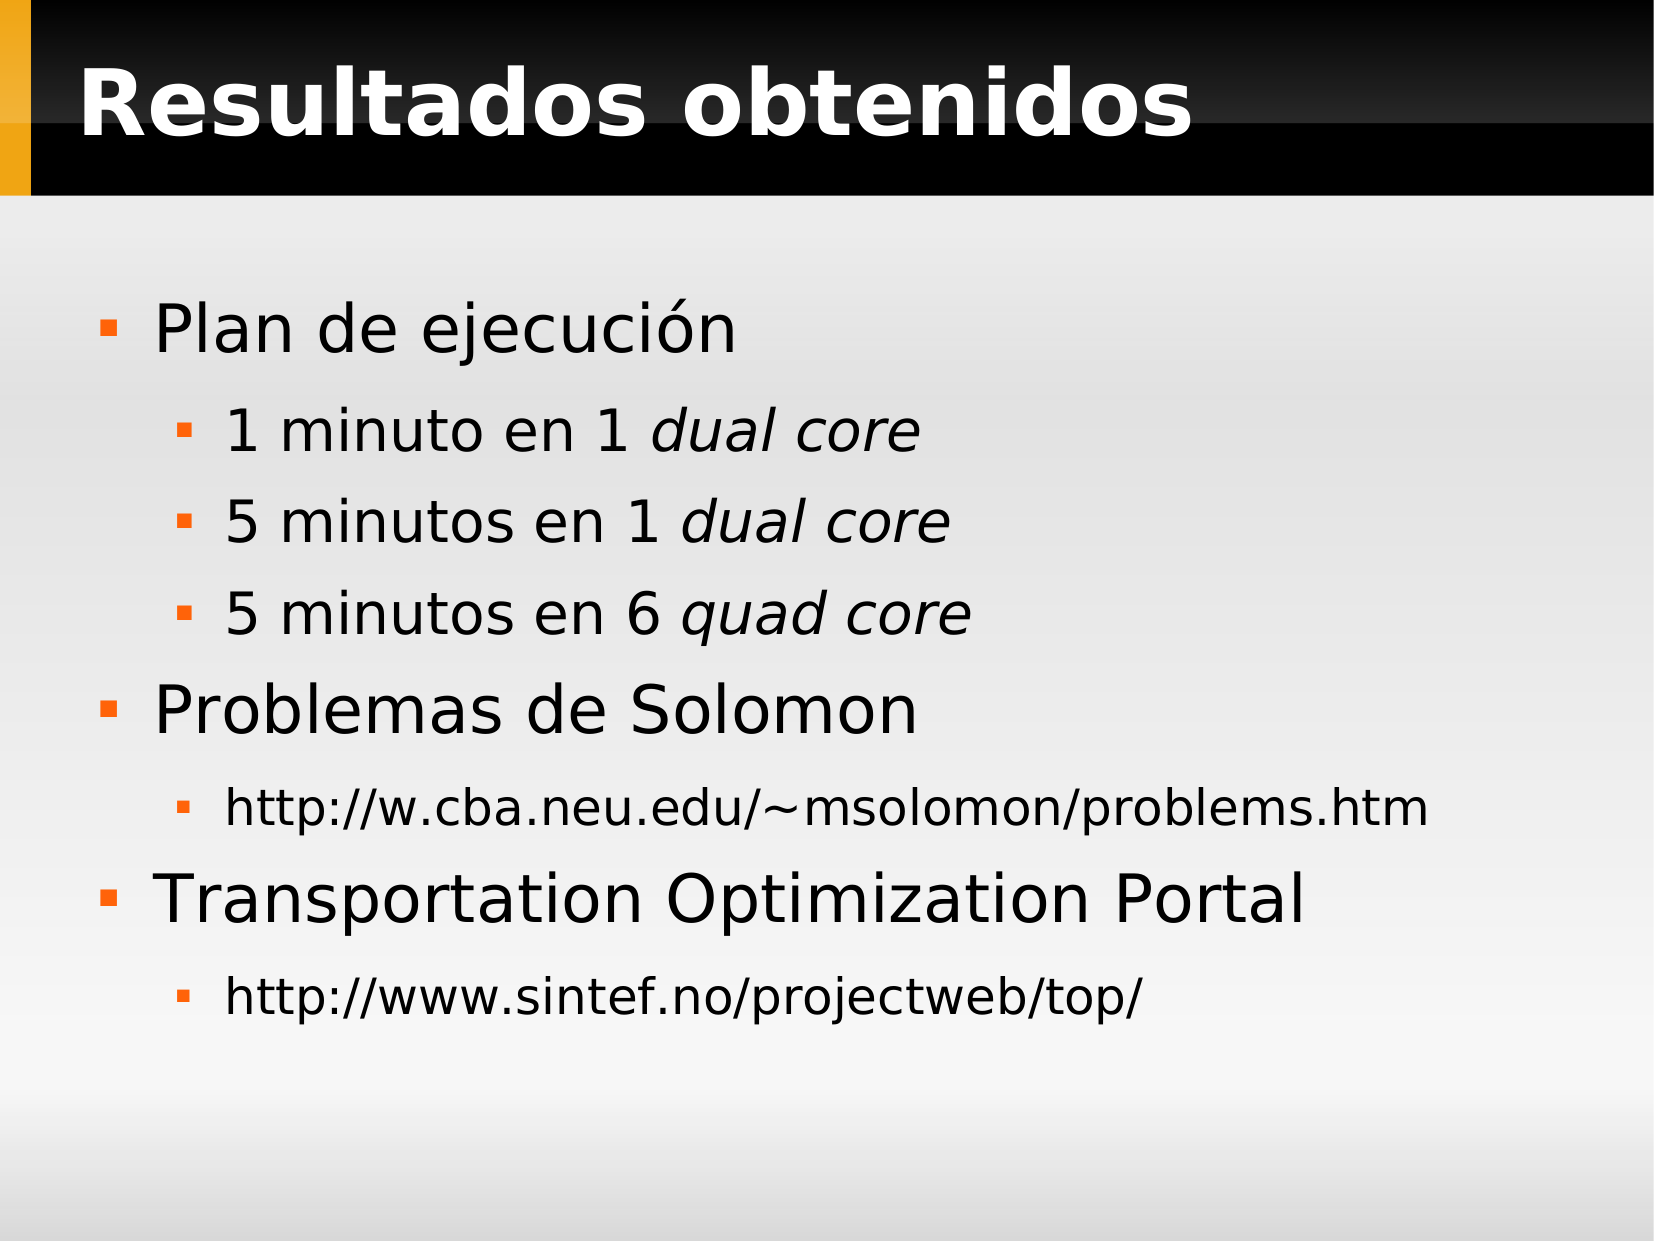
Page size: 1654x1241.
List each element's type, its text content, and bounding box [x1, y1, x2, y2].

picture [0, 0, 1654, 1241]
title Resultados obtenidos [76, 0, 1565, 208]
list Plan de ejecución 1 minuto en 1 dual core 5 minutos en 1 dual core 5 minutos en 6 quad core Problemas de Solomon http://w.cba.neu.edu/~msolomon/problems.htm Transportation Optimization Portal http://www.sintef.no/projectweb/top/ [82, 290, 1571, 1109]
